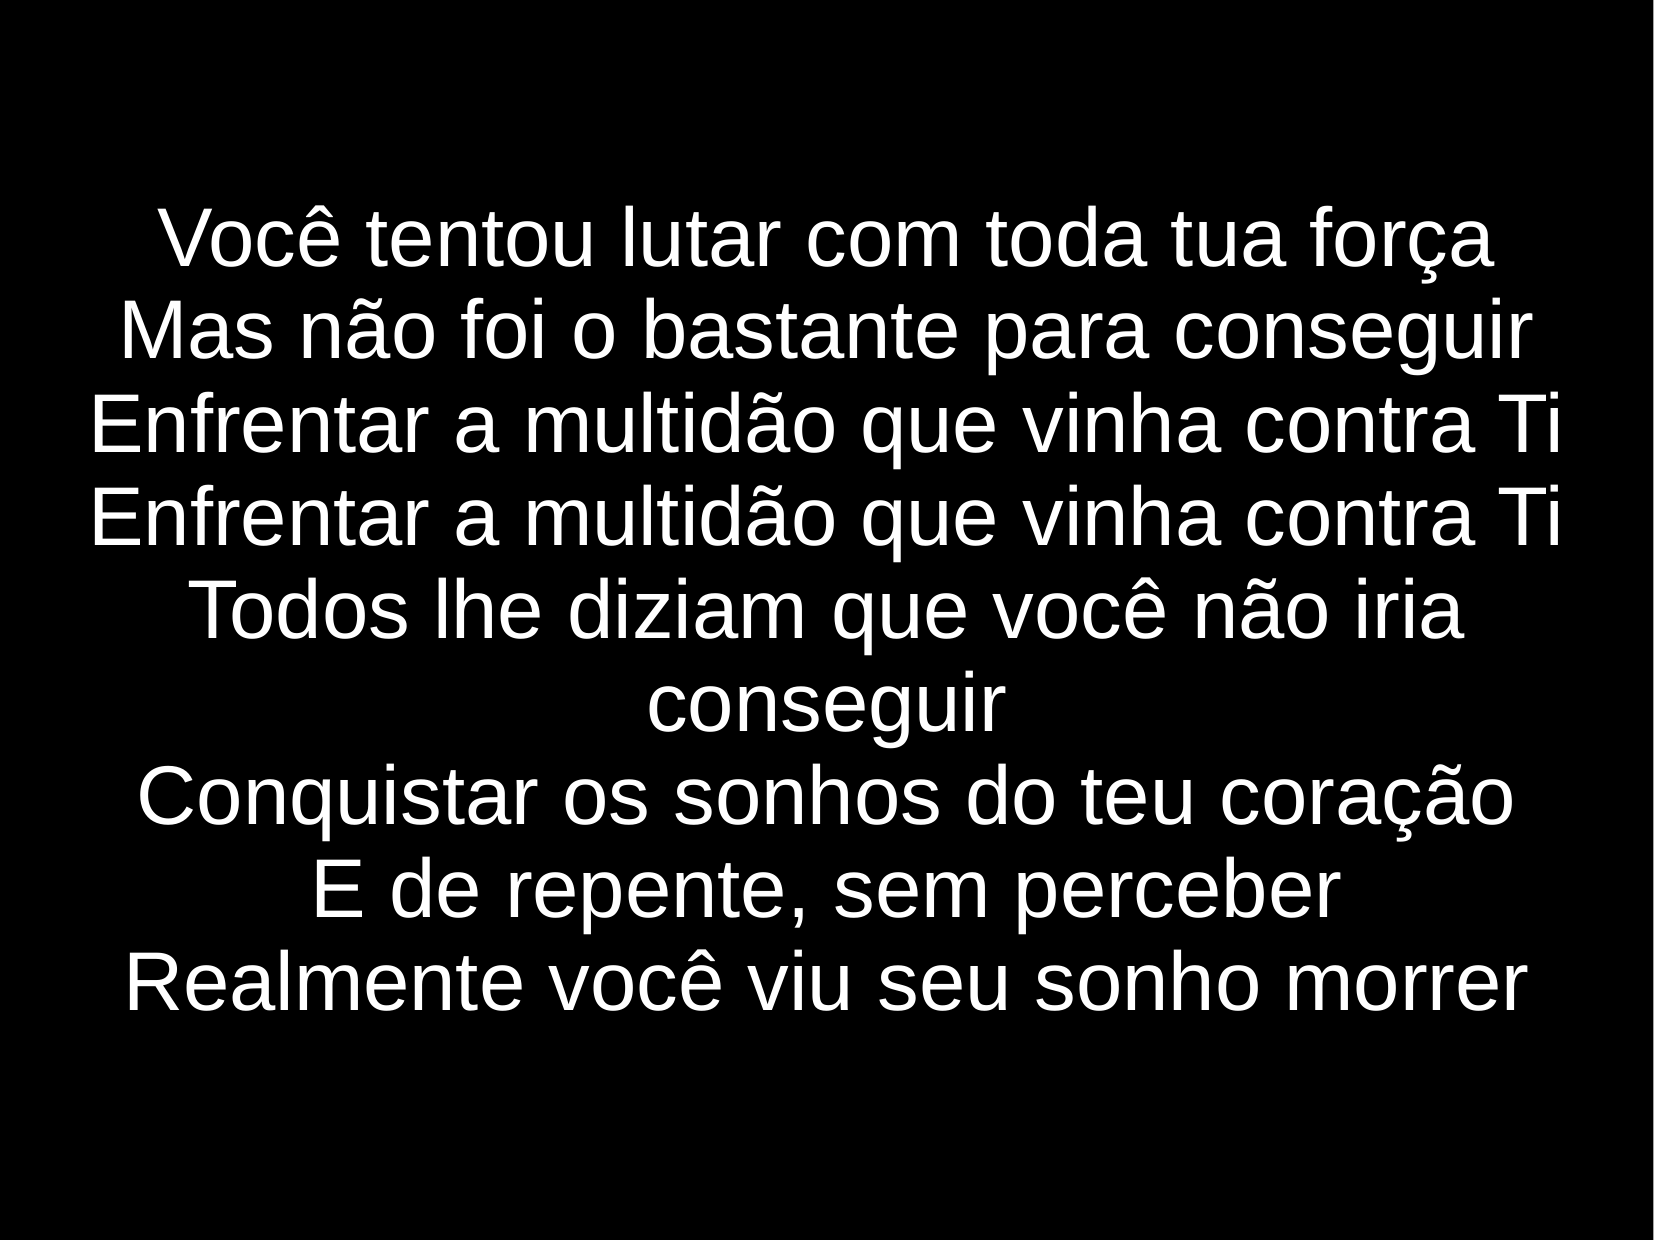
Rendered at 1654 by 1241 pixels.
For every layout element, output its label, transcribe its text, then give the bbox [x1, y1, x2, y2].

subtitle Você tentou lutar com toda tua força Mas não foi o bastante para conseguir Enfrentar a multidão que vinha contra Ti Enfrentar a multidão que vinha contra Ti Todos lhe diziam que você não iria conseguir Conquistar os sonhos do teu coração E de repente, sem perceber Realmente você viu seu sonho morrer [82, 49, 1571, 1170]
